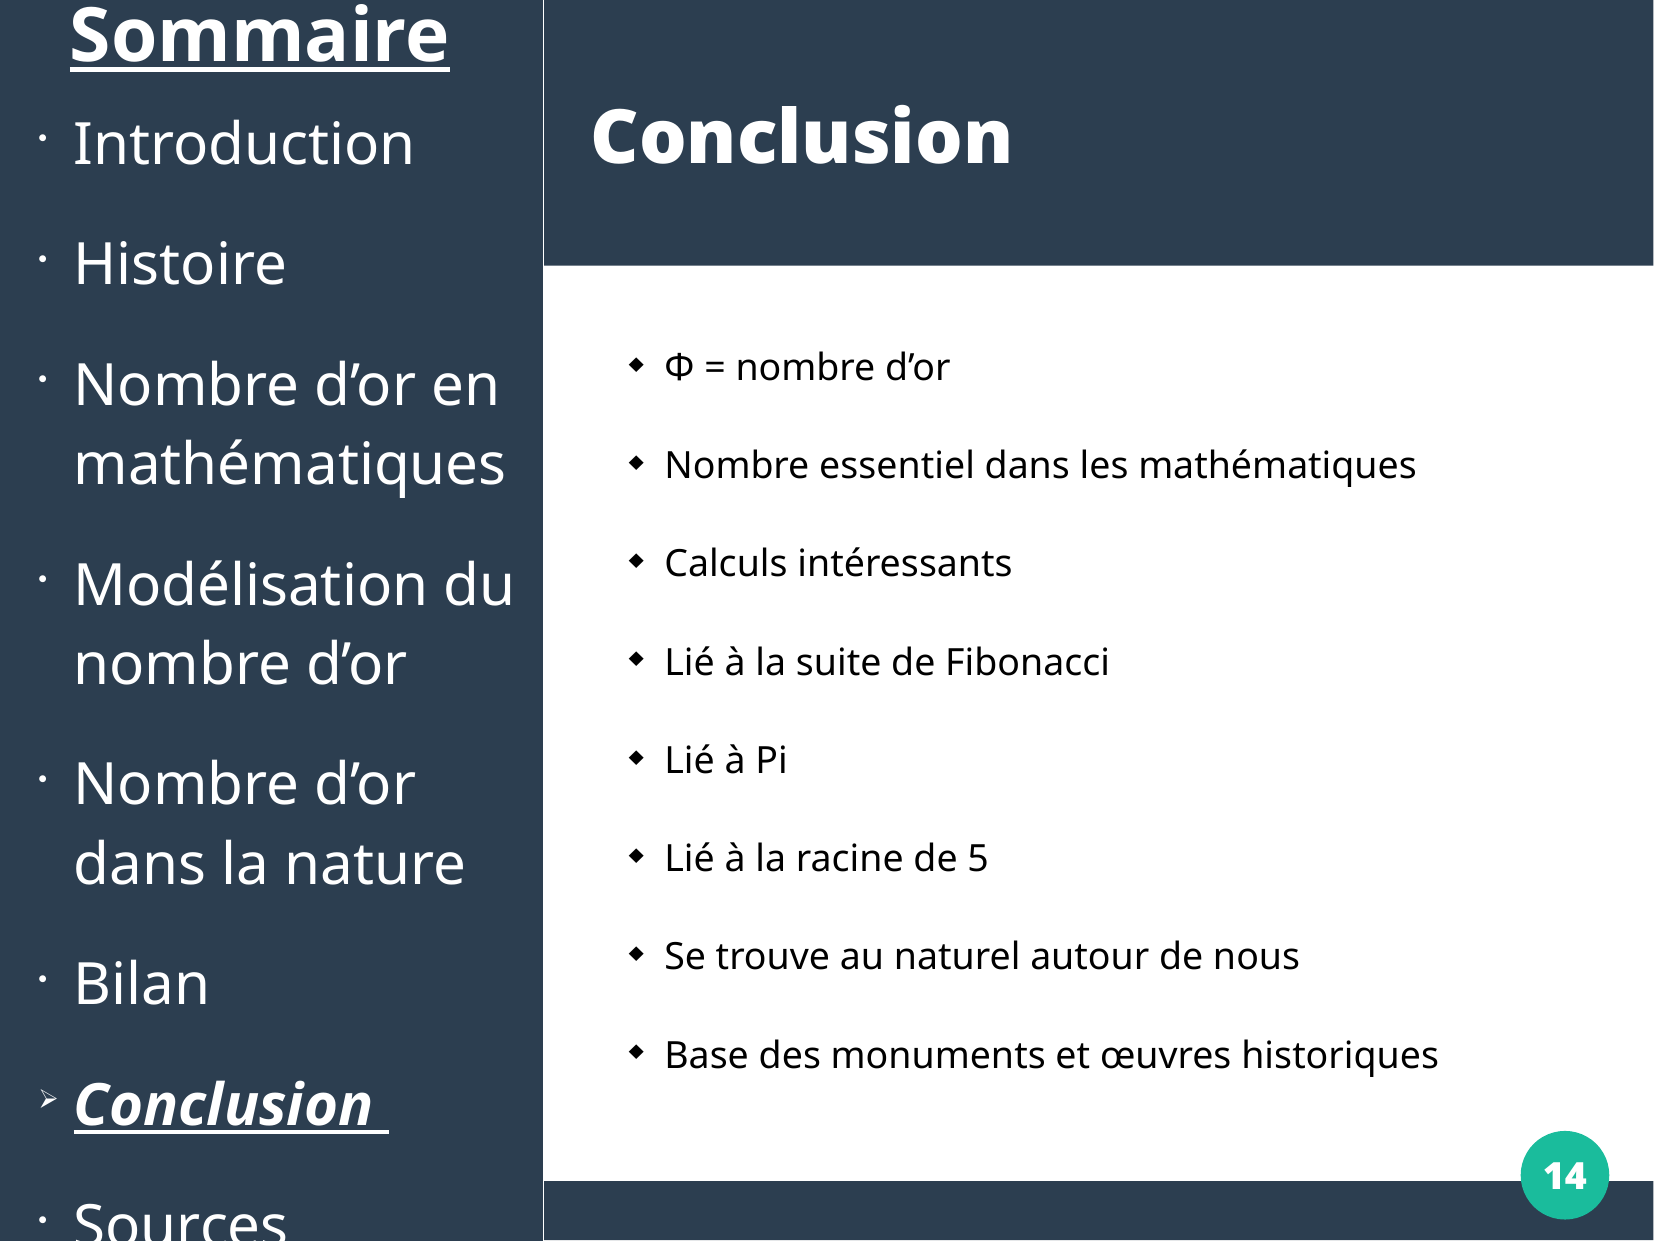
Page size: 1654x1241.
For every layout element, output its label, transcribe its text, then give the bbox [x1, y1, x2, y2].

text_box Introduction Histoire Nombre d’or en mathématiques Modélisation du nombre d’or Nombre d’or dans la nature Bilan Conclusion Sources [23, 94, 556, 1241]
text_box [0, 0, 544, 1241]
text_box Φ = nombre d’or Nombre essentiel dans les mathématiques Calculs intéressants Lié à la suite de Fibonacci Lié à Pi Lié à la racine de 5 Se trouve au naturel autour de nous Base des monuments et œuvres historiques [614, 332, 1536, 1241]
text_box Sommaire [0, 0, 532, 83]
title Conclusion [590, 55, 1654, 213]
